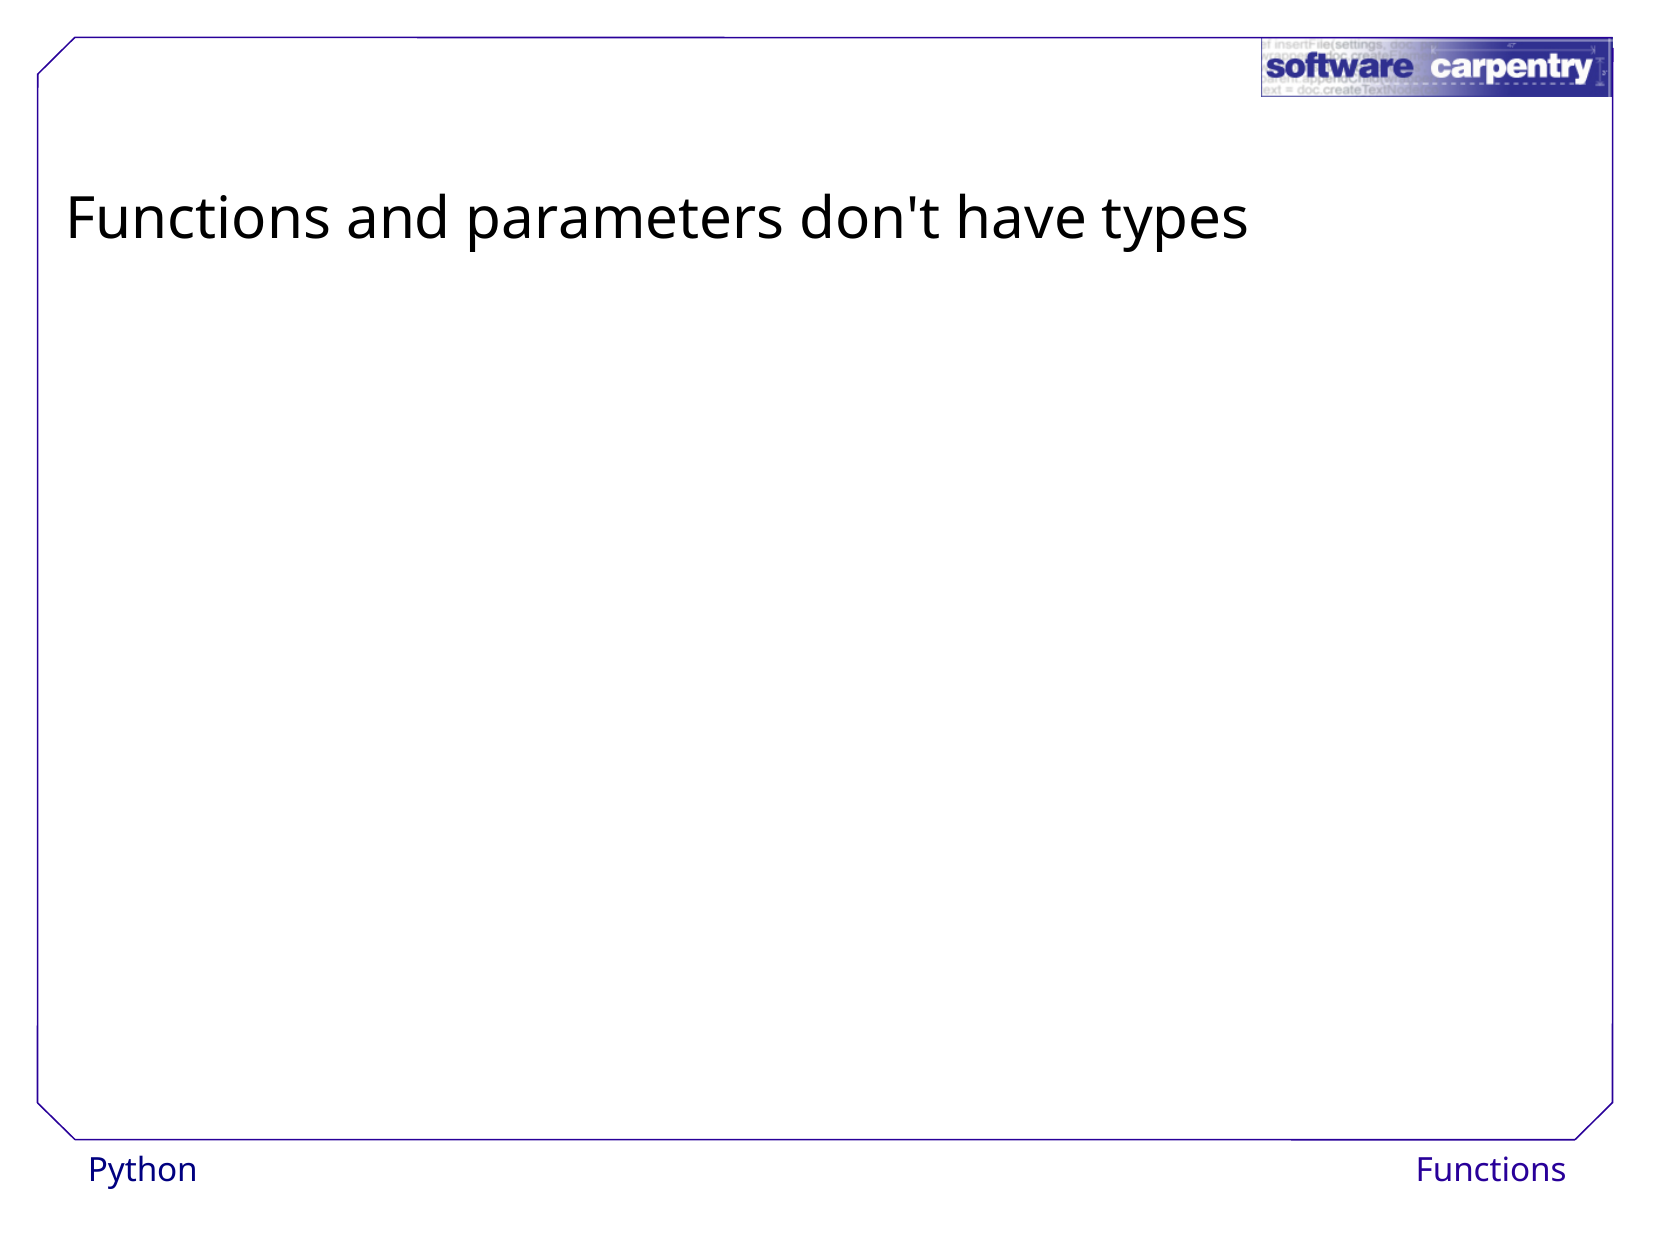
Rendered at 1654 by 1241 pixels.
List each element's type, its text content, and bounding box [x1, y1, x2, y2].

picture [1261, 39, 1613, 97]
text_box Functions and parameters don't have types [50, 138, 1415, 259]
